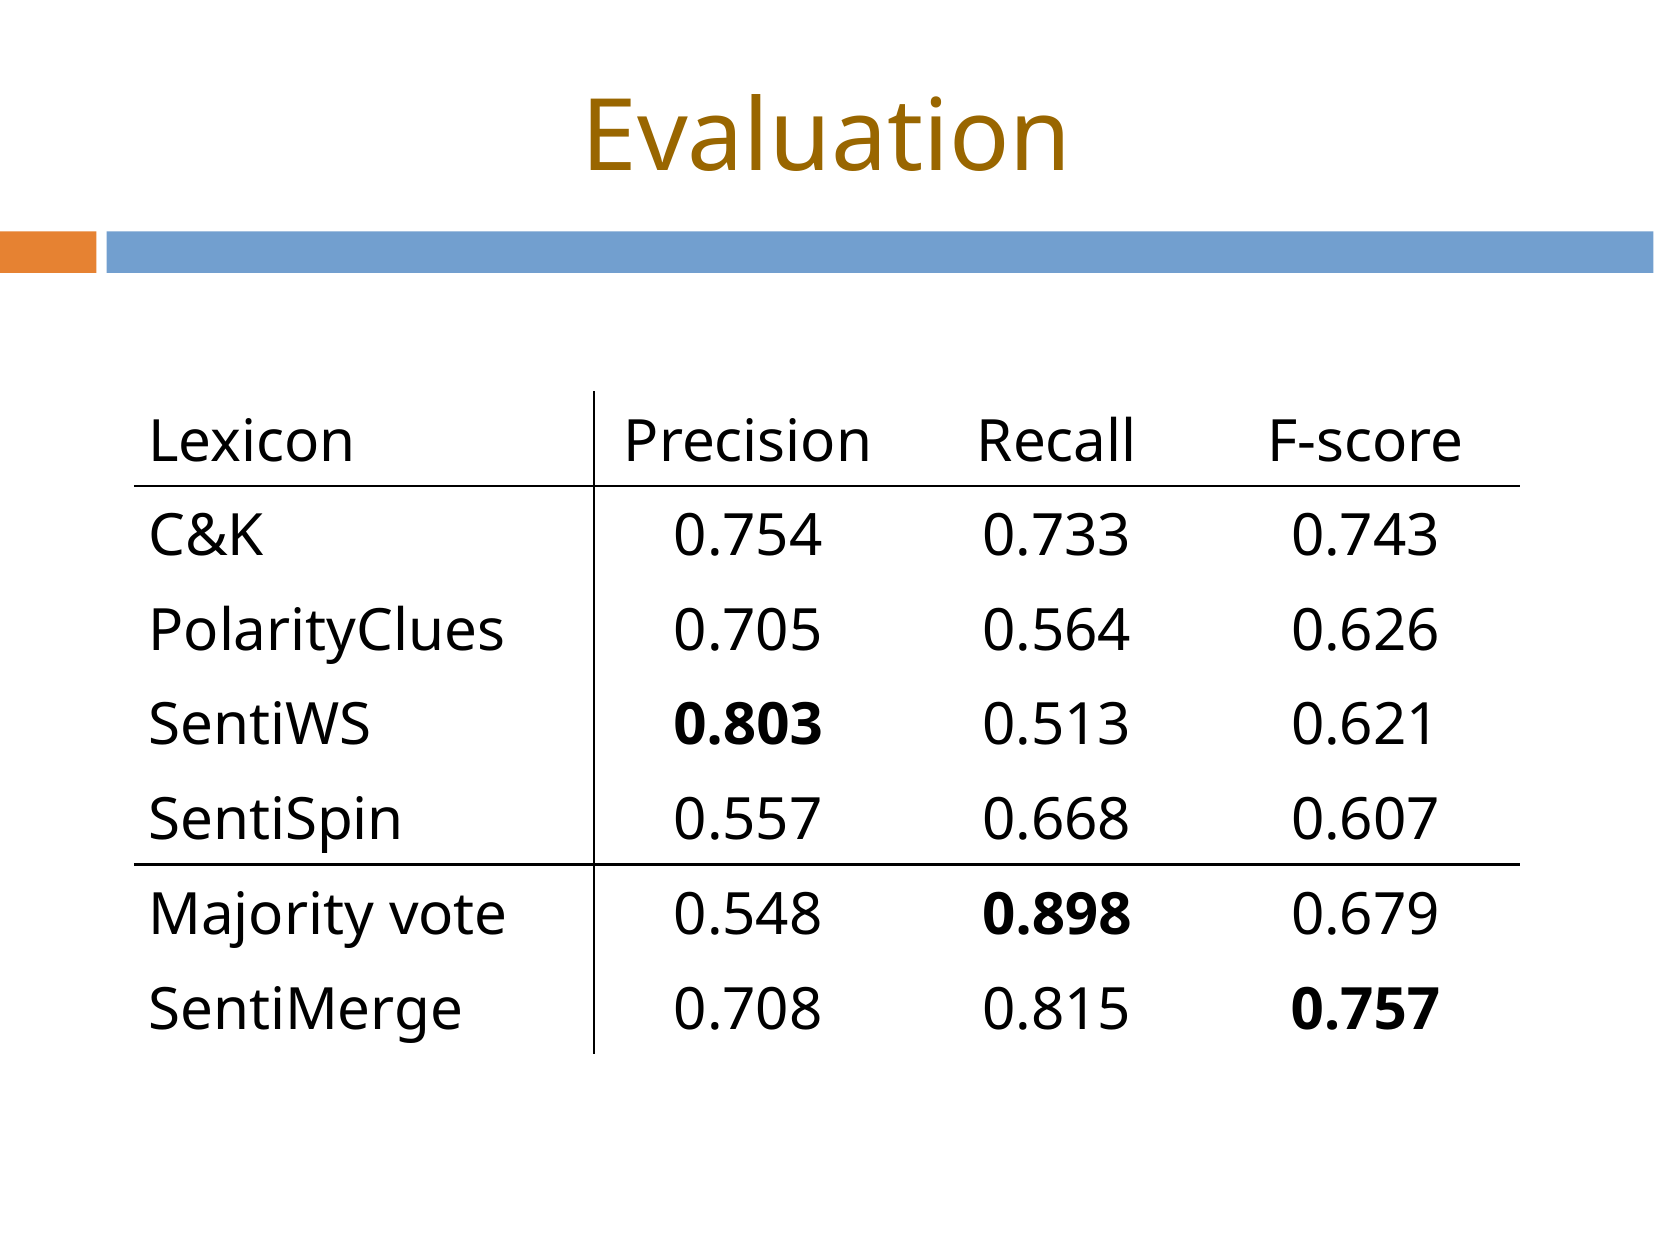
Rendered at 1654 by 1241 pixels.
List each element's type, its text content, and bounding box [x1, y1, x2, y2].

table_cell 0.705 [595, 581, 902, 675]
table_cell SentiSpin [134, 770, 593, 863]
table_cell 0.513 [902, 675, 1211, 770]
table_cell 0.754 [595, 487, 902, 581]
title Evaluation [0, 49, 1654, 213]
table_cell 0.757 [1211, 959, 1520, 1054]
table_cell 0.548 [595, 866, 902, 959]
table_cell C&K [134, 487, 593, 581]
table_header Precision [595, 391, 902, 485]
table_cell 0.733 [902, 487, 1211, 581]
table_cell 0.557 [595, 770, 902, 863]
table_cell SentiWS [134, 675, 593, 770]
table_cell 0.564 [902, 581, 1211, 675]
table_cell 0.607 [1211, 770, 1520, 863]
table_cell 0.708 [595, 959, 902, 1054]
table_cell PolarityClues [134, 581, 593, 675]
table_header Recall [902, 391, 1211, 485]
table_cell SentiMerge [134, 959, 593, 1054]
table_cell Majority vote [134, 866, 593, 959]
table_cell 0.743 [1211, 487, 1520, 581]
table_cell 0.668 [902, 770, 1211, 863]
table_header Lexicon [134, 391, 593, 485]
table_cell 0.626 [1211, 581, 1520, 675]
table_cell 0.815 [902, 959, 1211, 1054]
table_cell 0.898 [902, 866, 1211, 959]
table_cell 0.803 [595, 675, 902, 770]
table_header F-score [1211, 391, 1520, 485]
table_cell 0.621 [1211, 675, 1520, 770]
table_cell 0.679 [1211, 866, 1520, 959]
